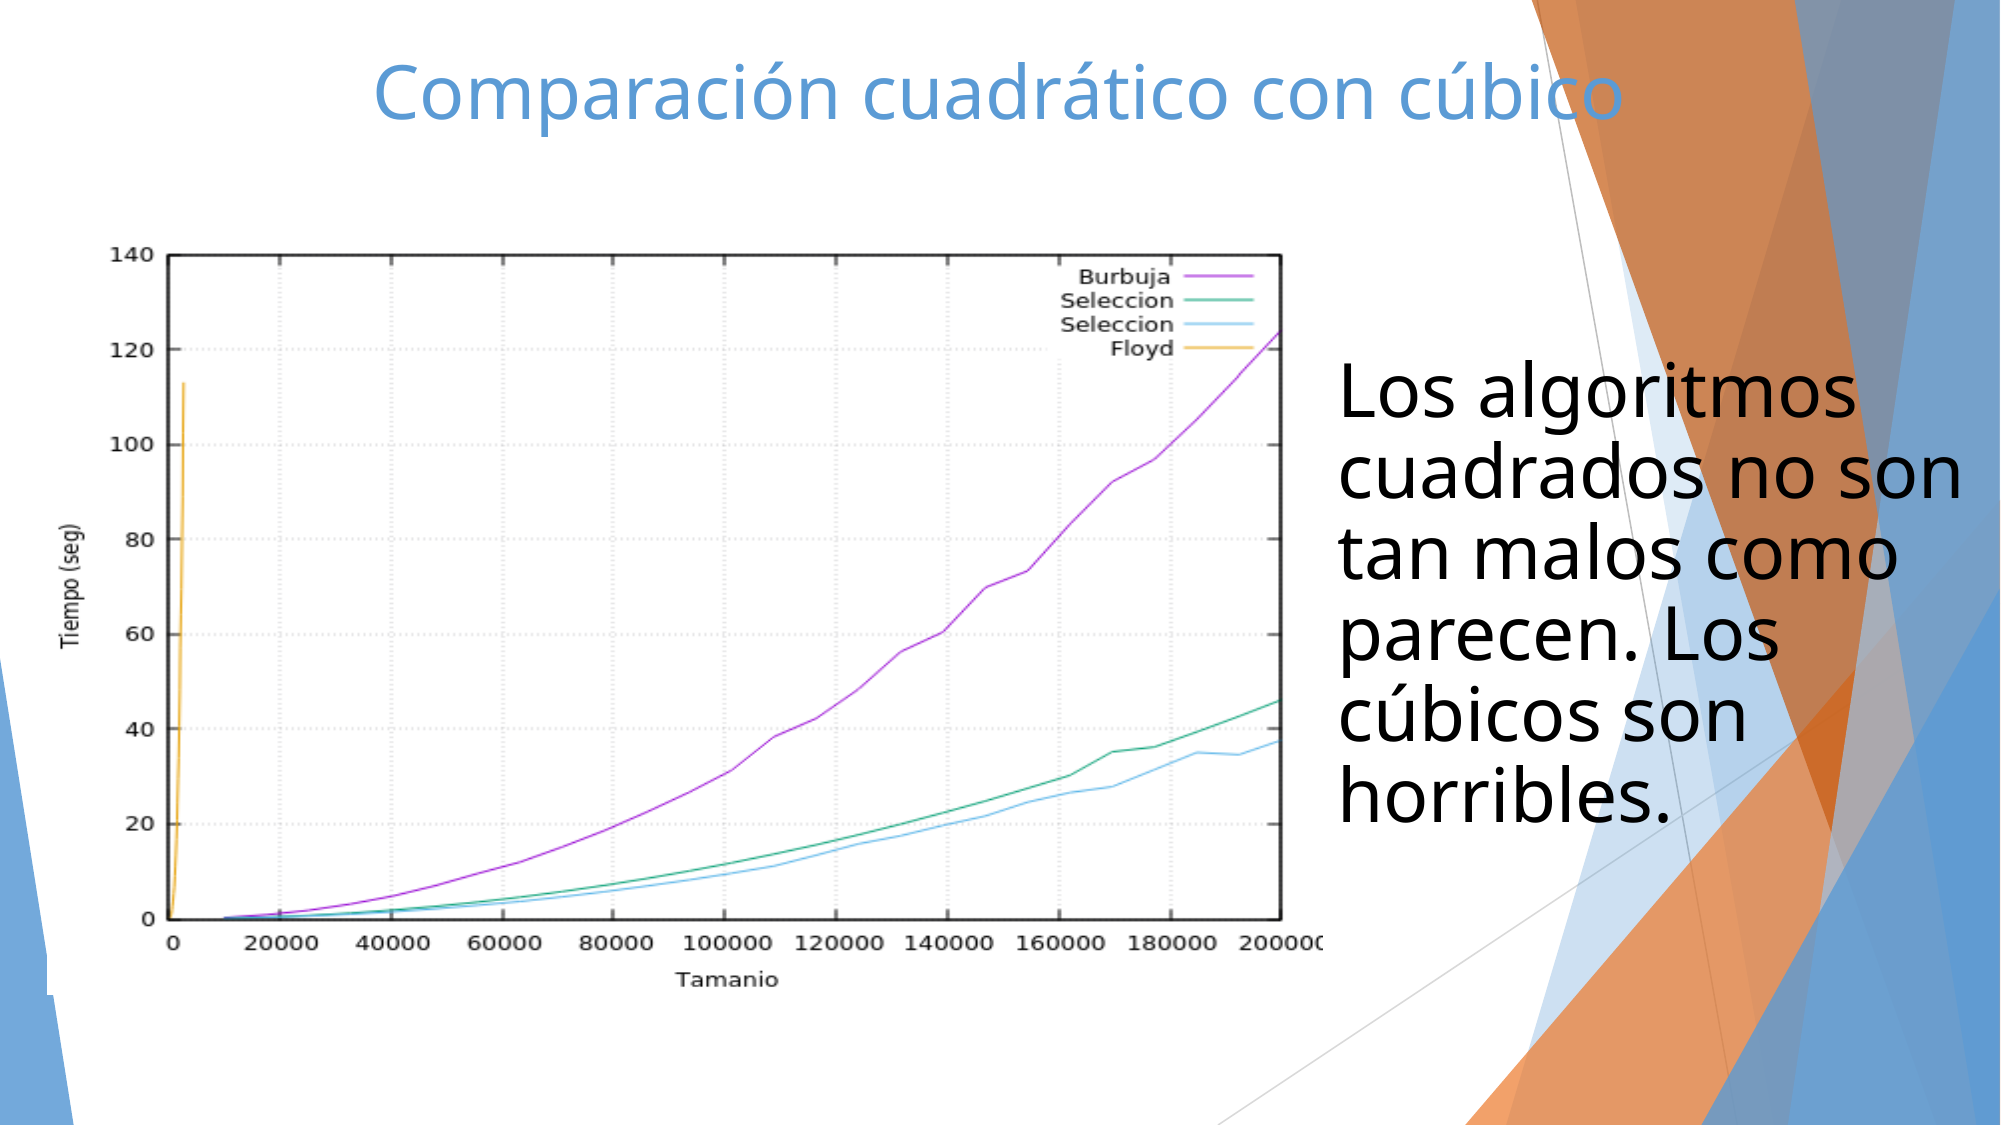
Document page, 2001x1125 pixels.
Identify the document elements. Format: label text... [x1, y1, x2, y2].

text_box Los algoritmos cuadrados no son tan malos como parecen. Los cúbicos son horribles. [1323, 345, 2000, 878]
picture [47, 230, 1323, 995]
title Comparación cuadrático con cúbico [0, 36, 2000, 148]
